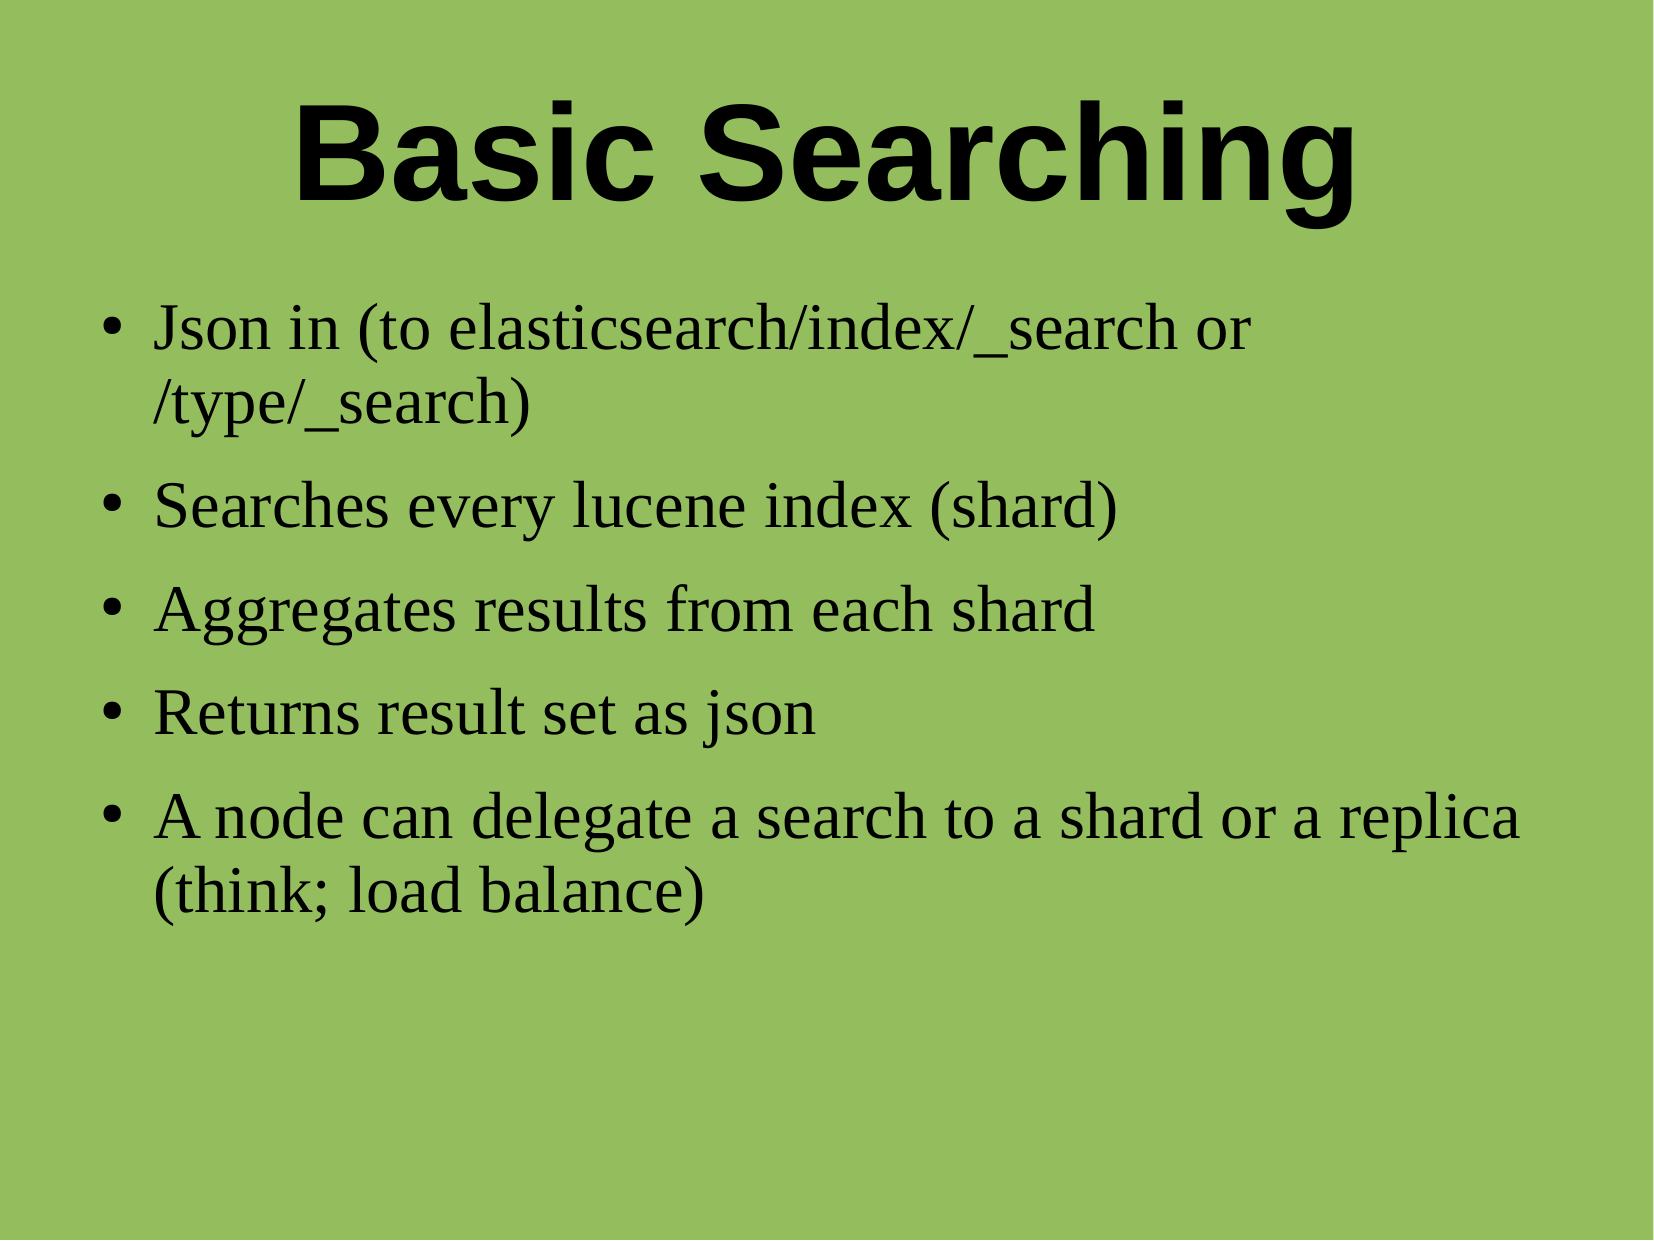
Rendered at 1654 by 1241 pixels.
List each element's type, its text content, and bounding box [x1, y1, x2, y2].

list Json in (to elasticsearch/index/_search or /type/_search) Searches every lucene index (shard) Aggregates results from each shard Returns result set as json A node can delegate a search to a shard or a replica (think; load balance) [82, 290, 1571, 1109]
title Basic Searching [82, 49, 1571, 257]
